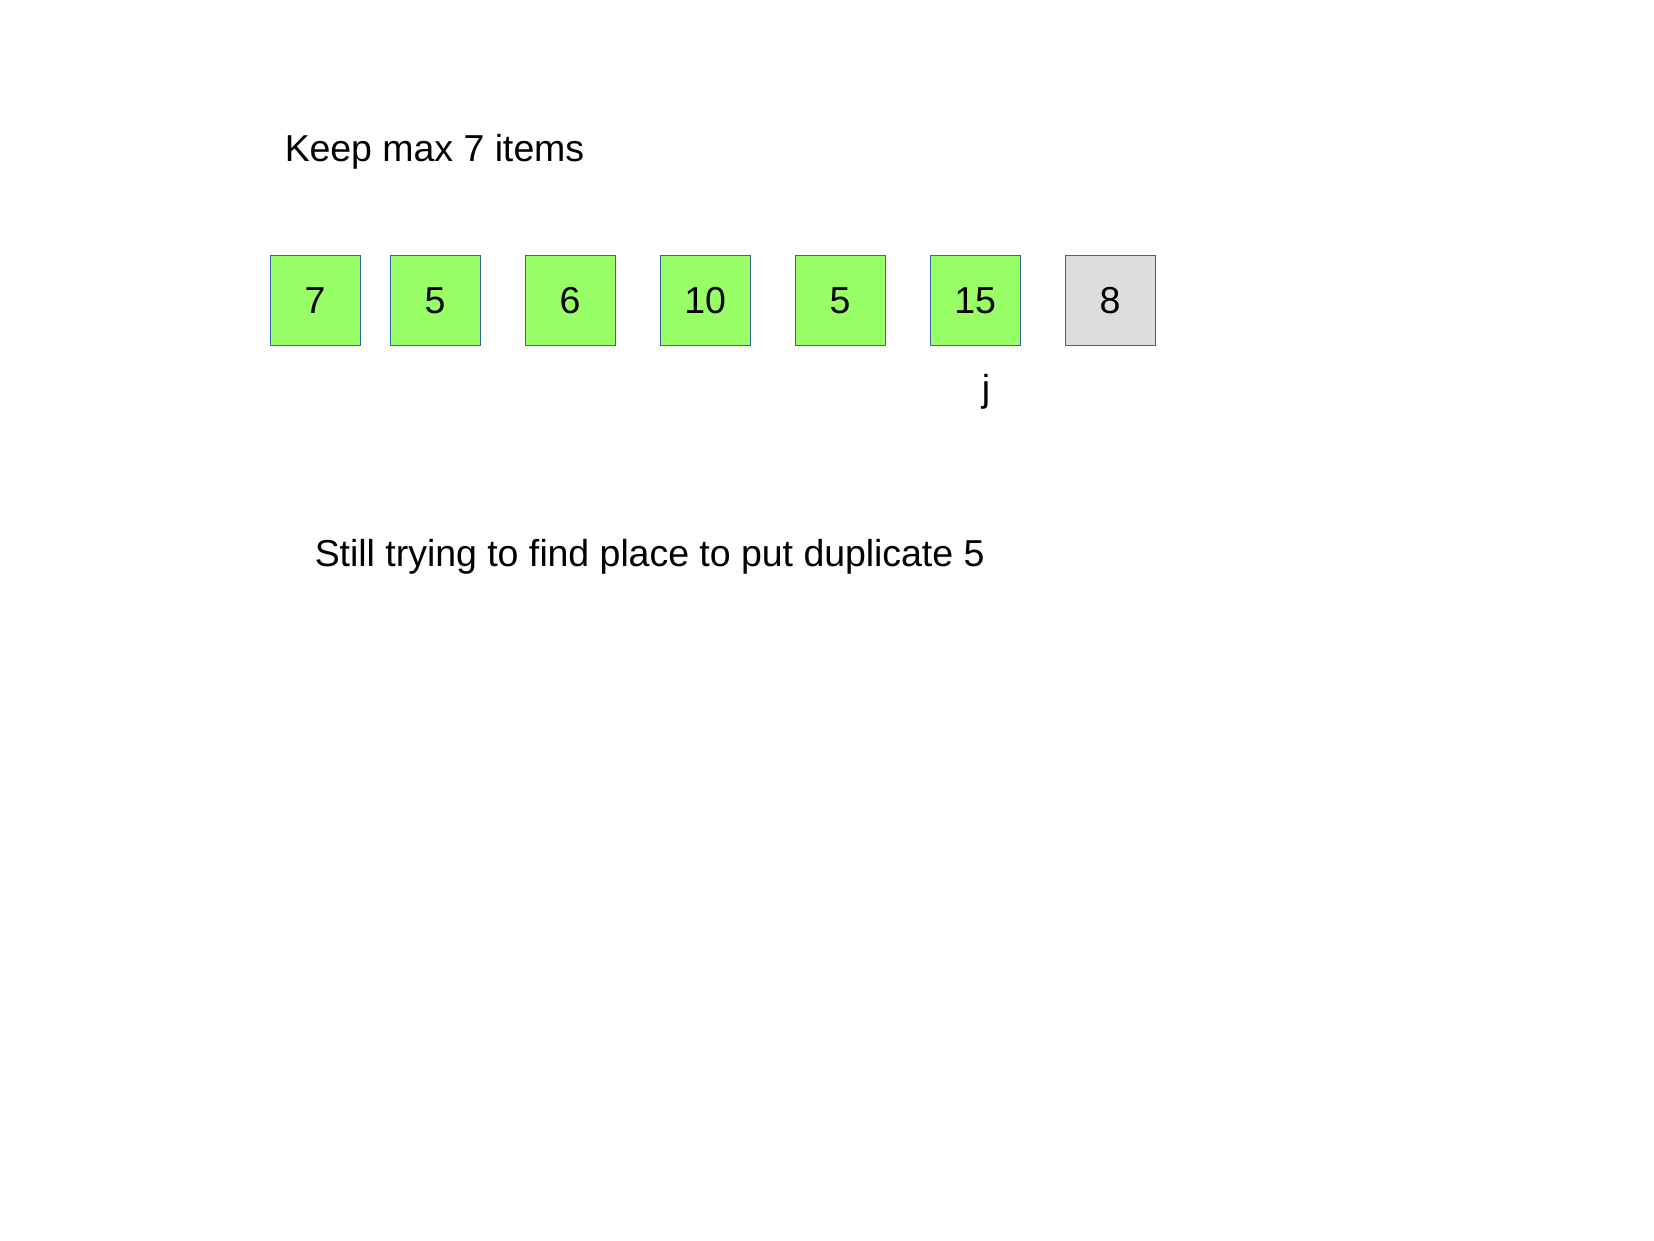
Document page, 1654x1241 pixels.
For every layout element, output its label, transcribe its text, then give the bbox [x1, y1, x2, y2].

text_box 5 [390, 255, 481, 346]
text_box 5 [795, 255, 886, 346]
text_box Keep max 7 items [270, 120, 600, 177]
text_box 15 [930, 255, 1021, 346]
text_box 6 [525, 255, 616, 346]
text_box 7 [270, 255, 361, 346]
text_box Still trying to find place to put duplicate 5 [300, 525, 1000, 582]
text_box j [967, 360, 1006, 417]
text_box 8 [1065, 255, 1156, 346]
text_box 10 [660, 255, 751, 346]
